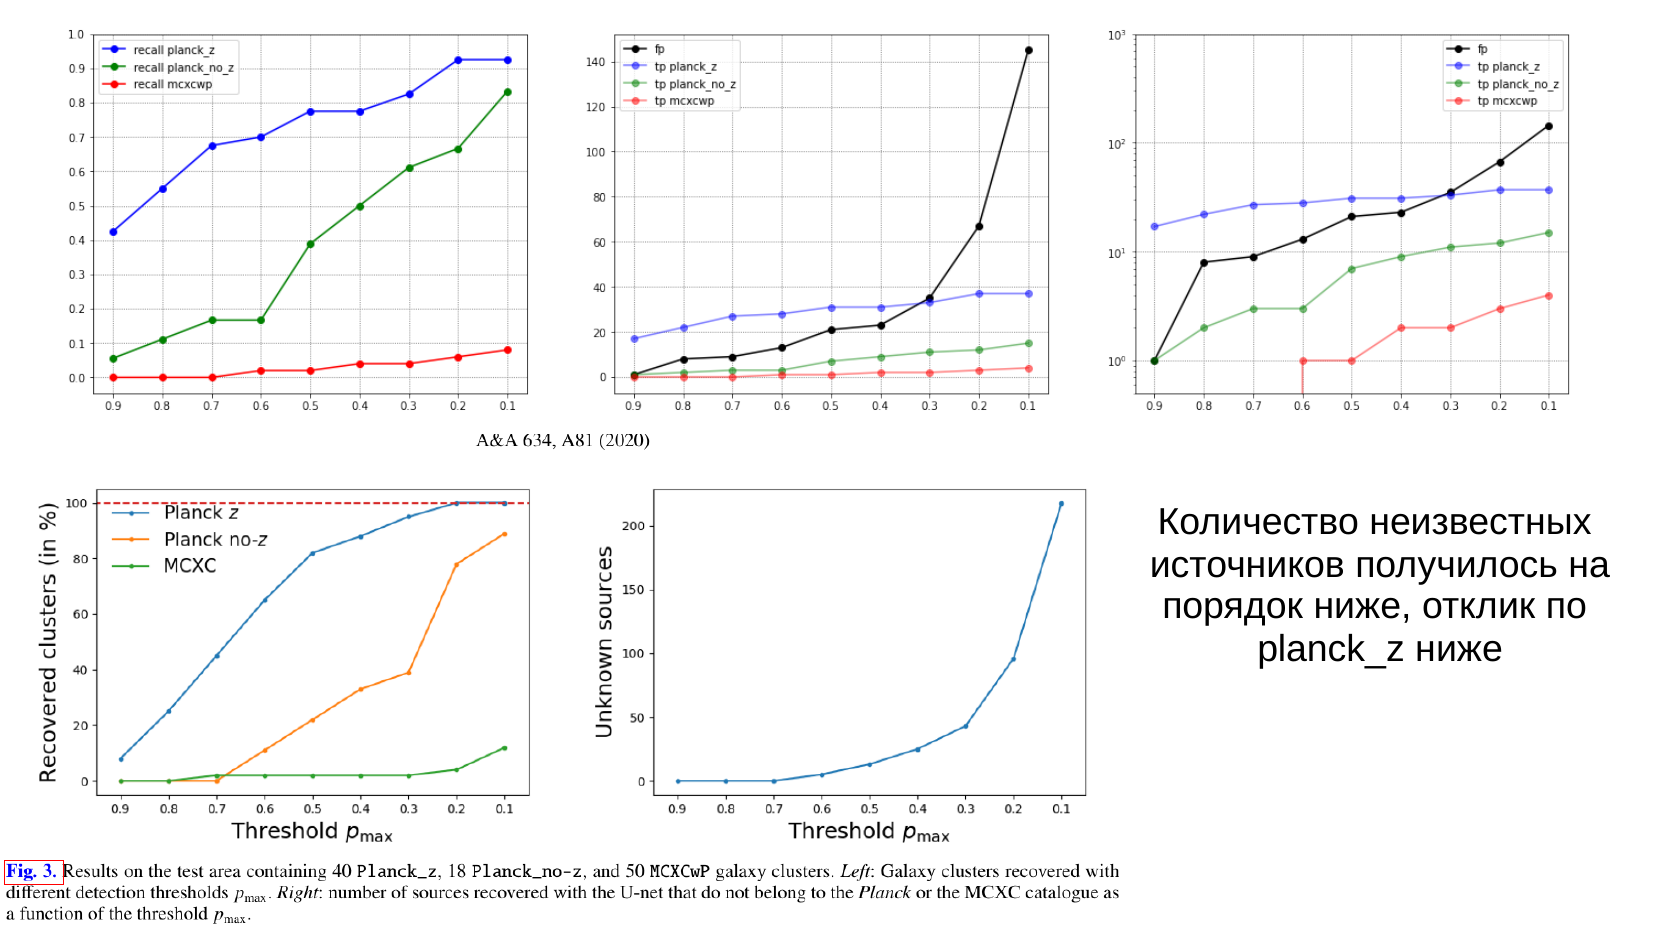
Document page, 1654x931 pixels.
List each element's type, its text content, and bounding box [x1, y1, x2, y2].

picture [0, 434, 1141, 931]
text_box Количество неизвестных источников получилось на порядок ниже, отклик по planck_z ниже [1170, 495, 1591, 676]
picture [60, 20, 1576, 421]
